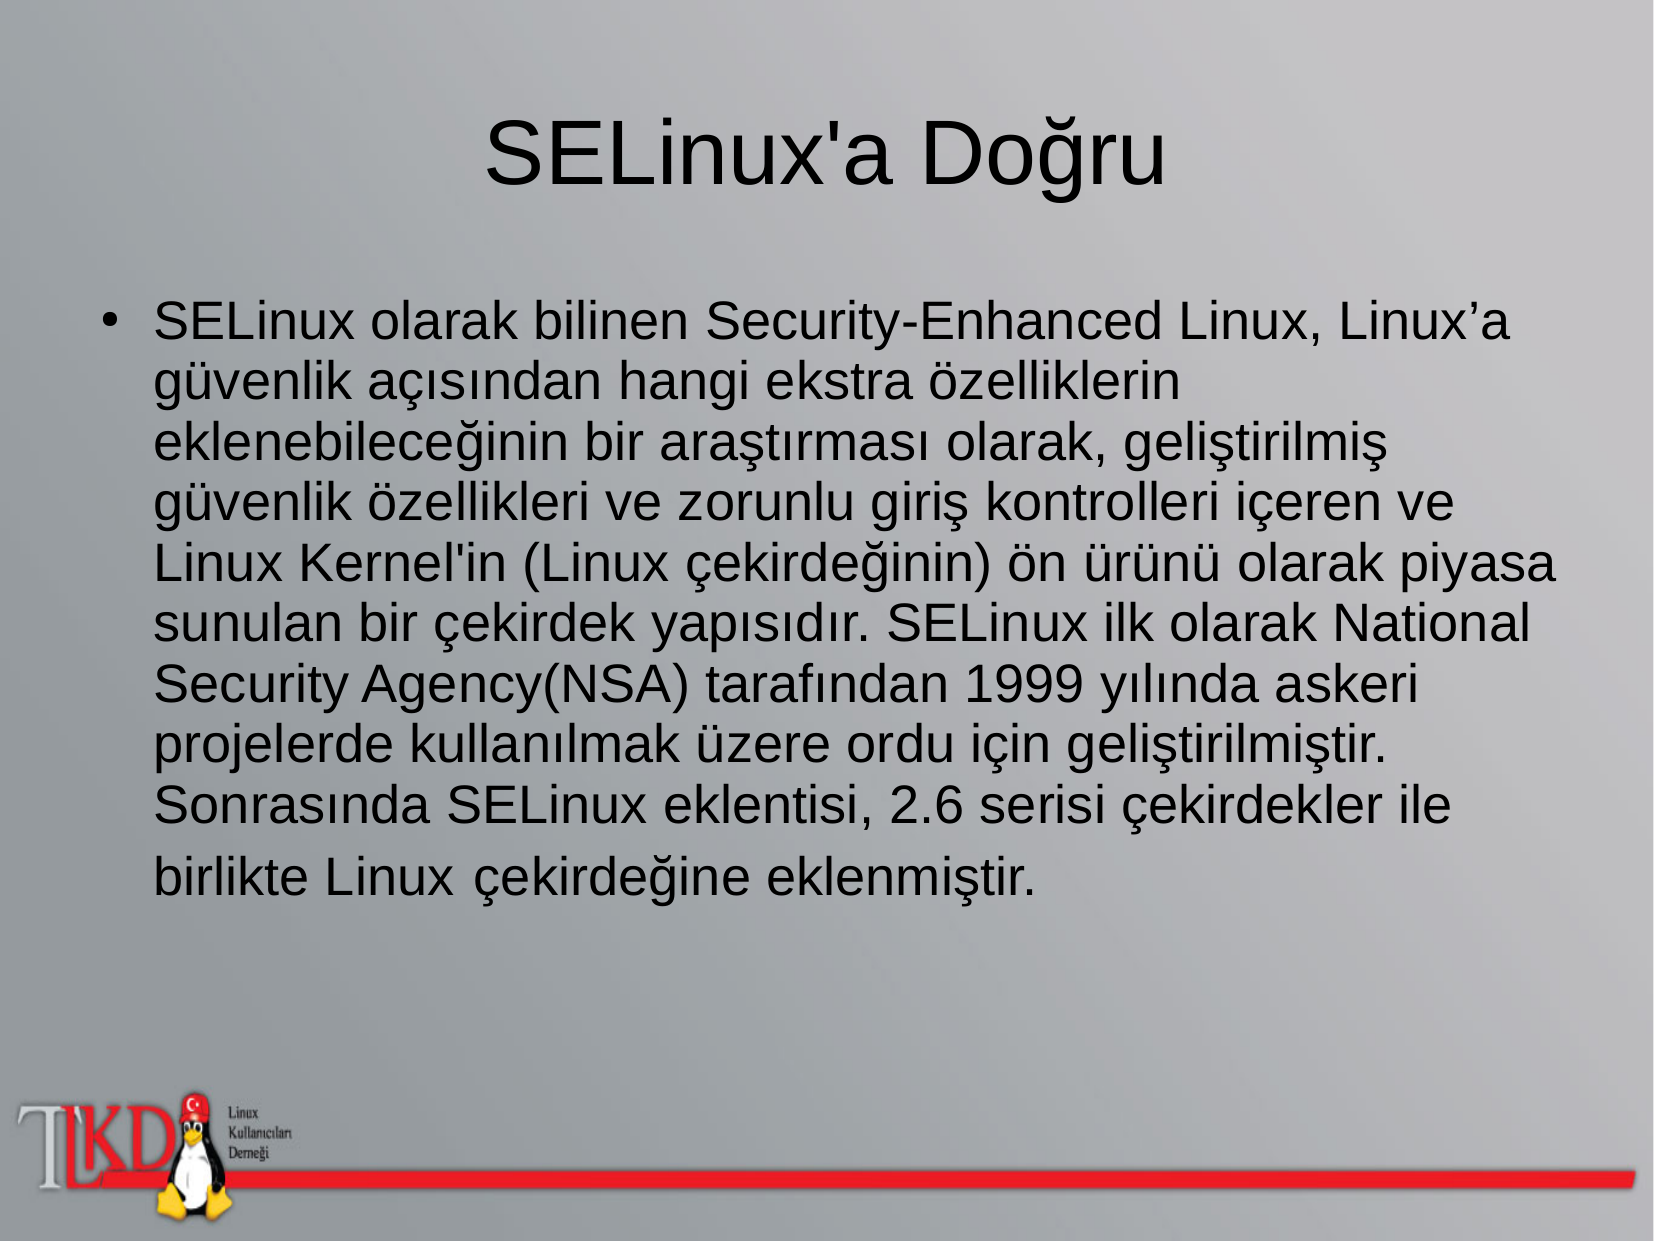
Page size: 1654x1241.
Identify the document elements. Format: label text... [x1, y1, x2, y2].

list SELinux olarak bilinen Security-Enhanced Linux, Linux’a güvenlik açısından hangi ekstra özelliklerin eklenebileceğinin bir araştırması olarak, geliştirilmiş güvenlik özellikleri ve zorunlu giriş kontrolleri içeren ve Linux Kernel'in (Linux çekirdeğinin) ön ürünü olarak piyasa sunulan bir çekirdek yapısıdır. SELinux ilk olarak National Security Agency(NSA) tarafından 1999 yılında askeri projelerde kullanılmak üzere ordu için geliştirilmiştir. Sonrasında SELinux eklentisi, 2.6 serisi çekirdekler ile birlikte Linux çekirdeğine eklenmiştir. [82, 290, 1571, 1109]
picture [0, 0, 1654, 1241]
title SELinux'a Doğru [82, 49, 1571, 257]
